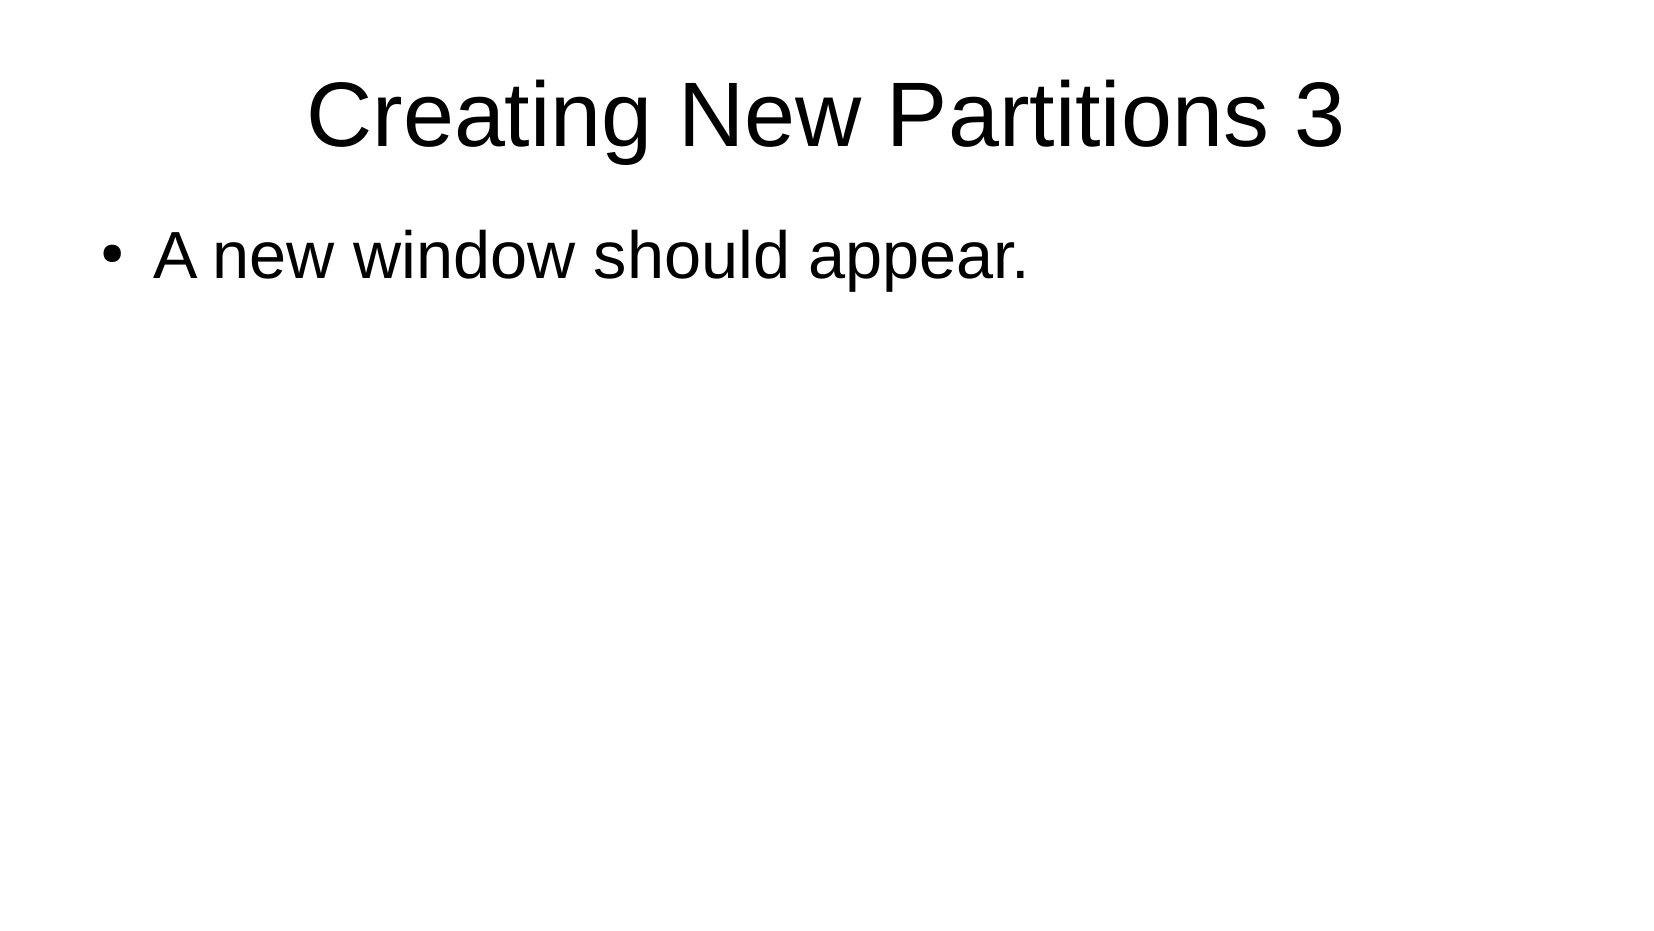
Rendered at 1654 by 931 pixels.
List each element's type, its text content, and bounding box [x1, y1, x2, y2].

list A new window should appear. [82, 217, 1571, 758]
title Creating New Partitions 3 [82, 37, 1571, 193]
